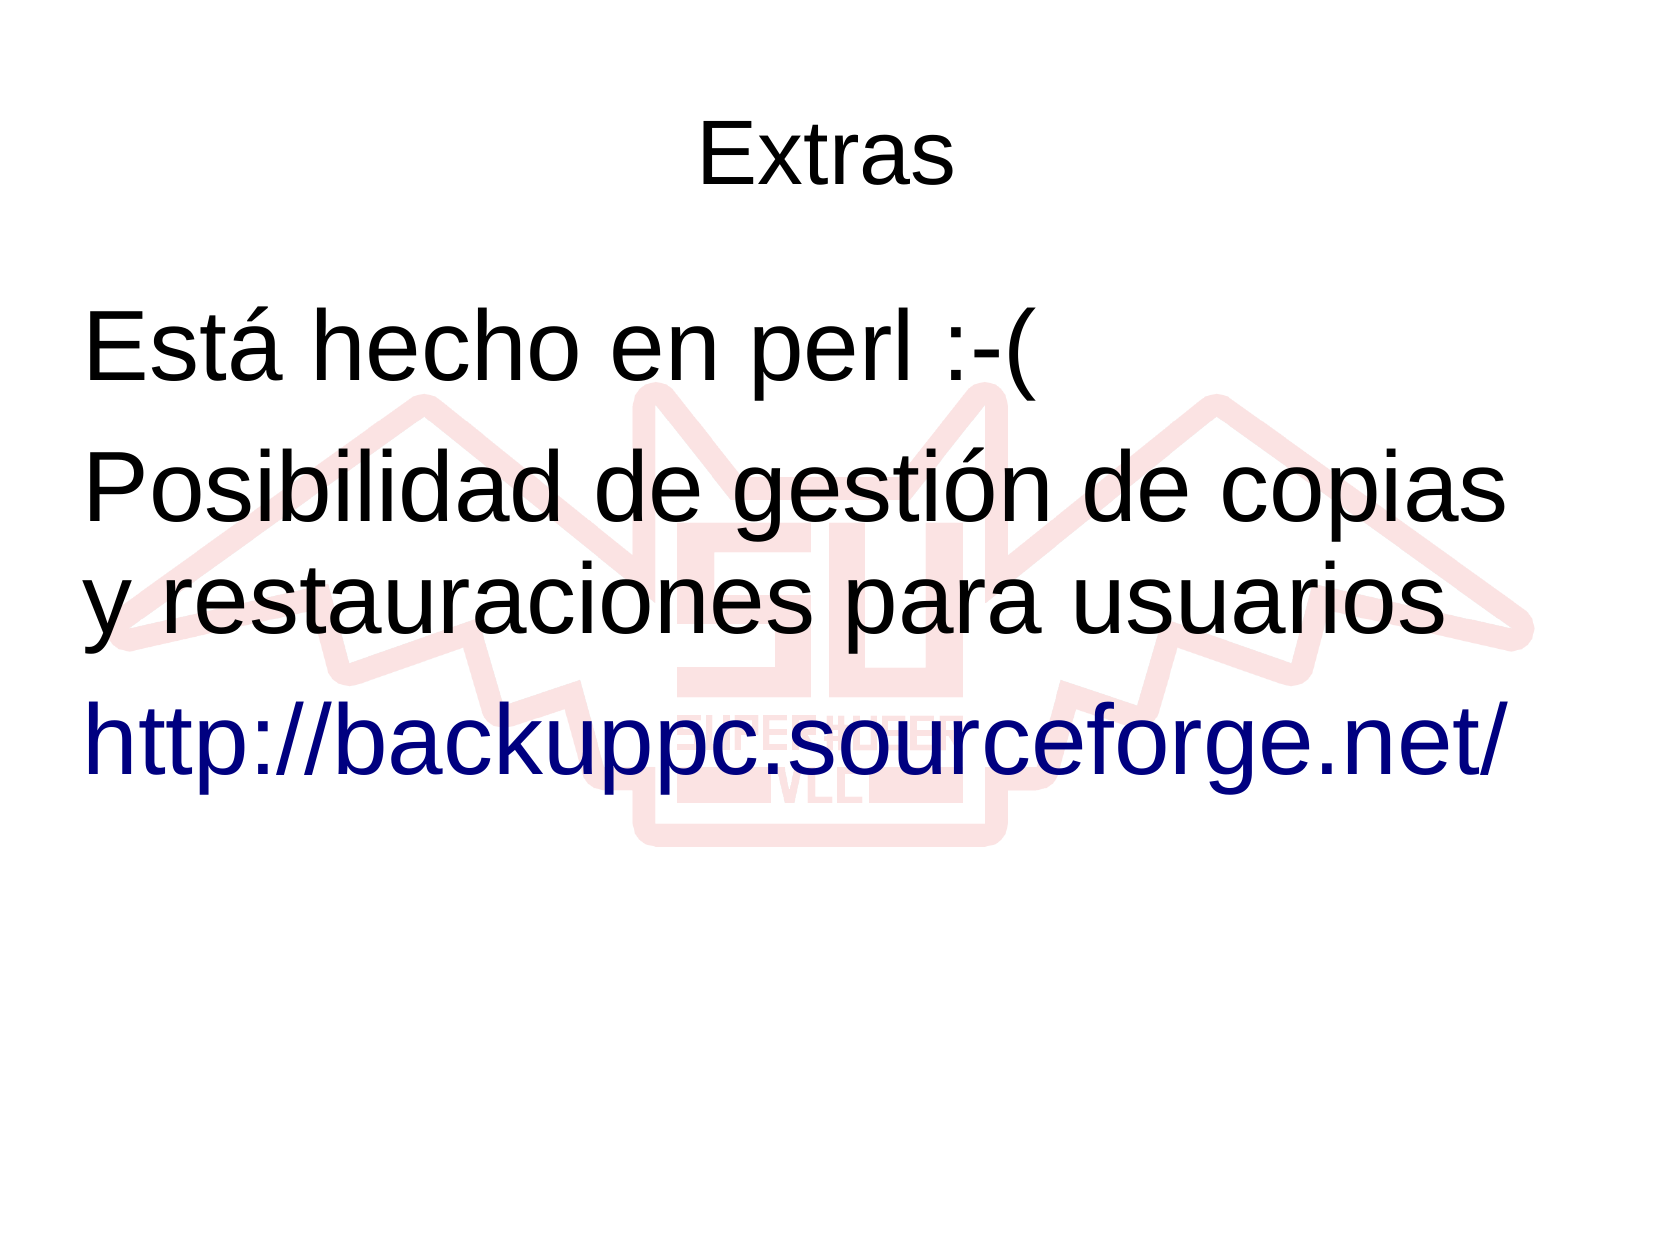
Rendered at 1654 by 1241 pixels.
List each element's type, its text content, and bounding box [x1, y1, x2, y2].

list Está hecho en perl :-( Posibilidad de gestión de copias y restauraciones para usuarios http://backuppc.sourceforge.net/ [82, 290, 1571, 1010]
title Extras [82, 49, 1571, 257]
